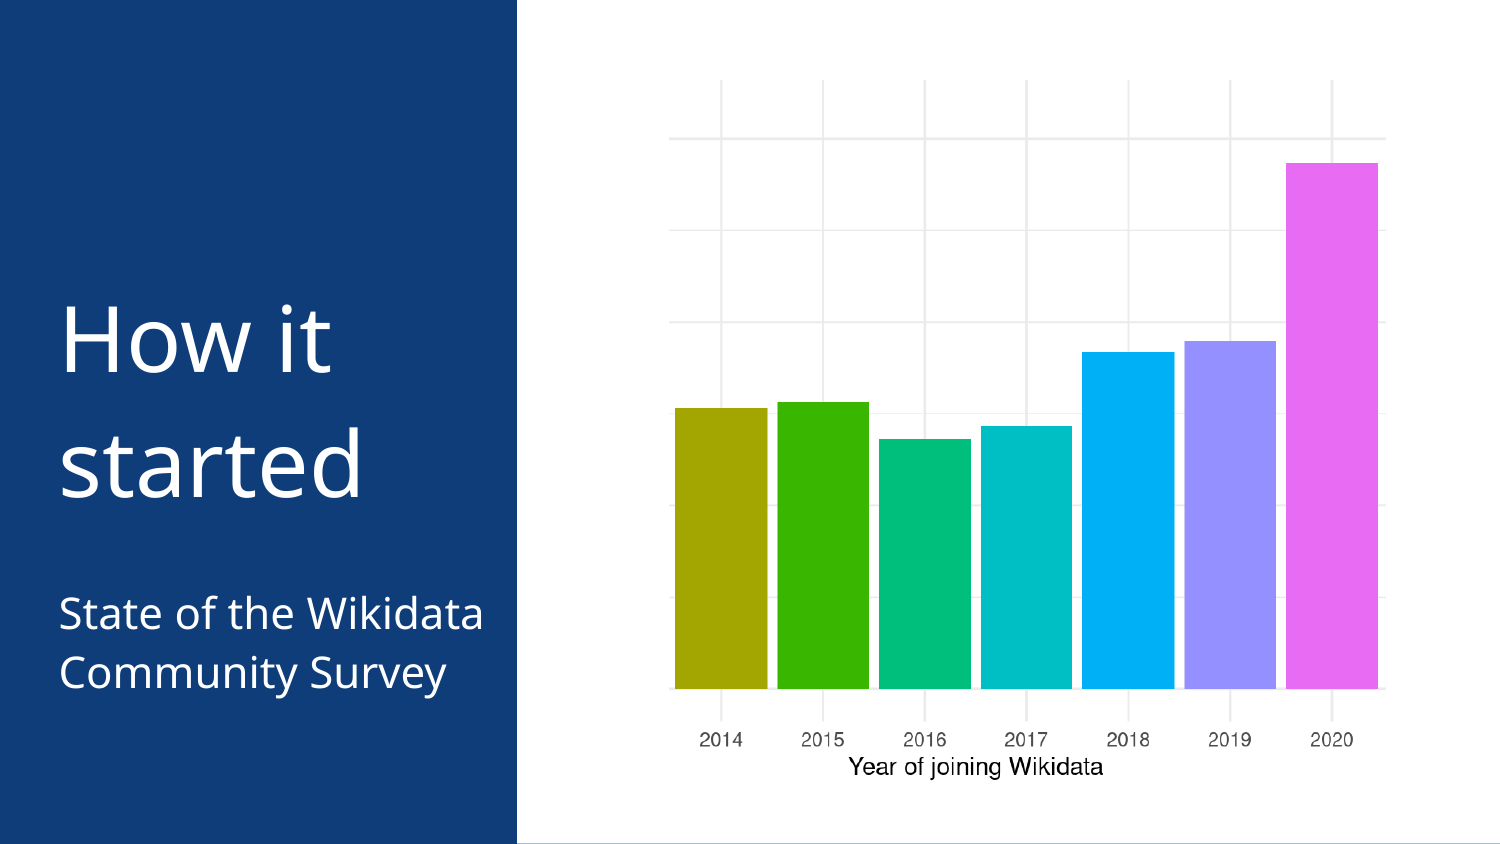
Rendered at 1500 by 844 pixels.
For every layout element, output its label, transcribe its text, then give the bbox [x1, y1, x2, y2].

title How it started [43, 19, 485, 541]
picture [669, 80, 1386, 788]
subtitle State of the Wikidata Community Survey [43, 567, 507, 770]
